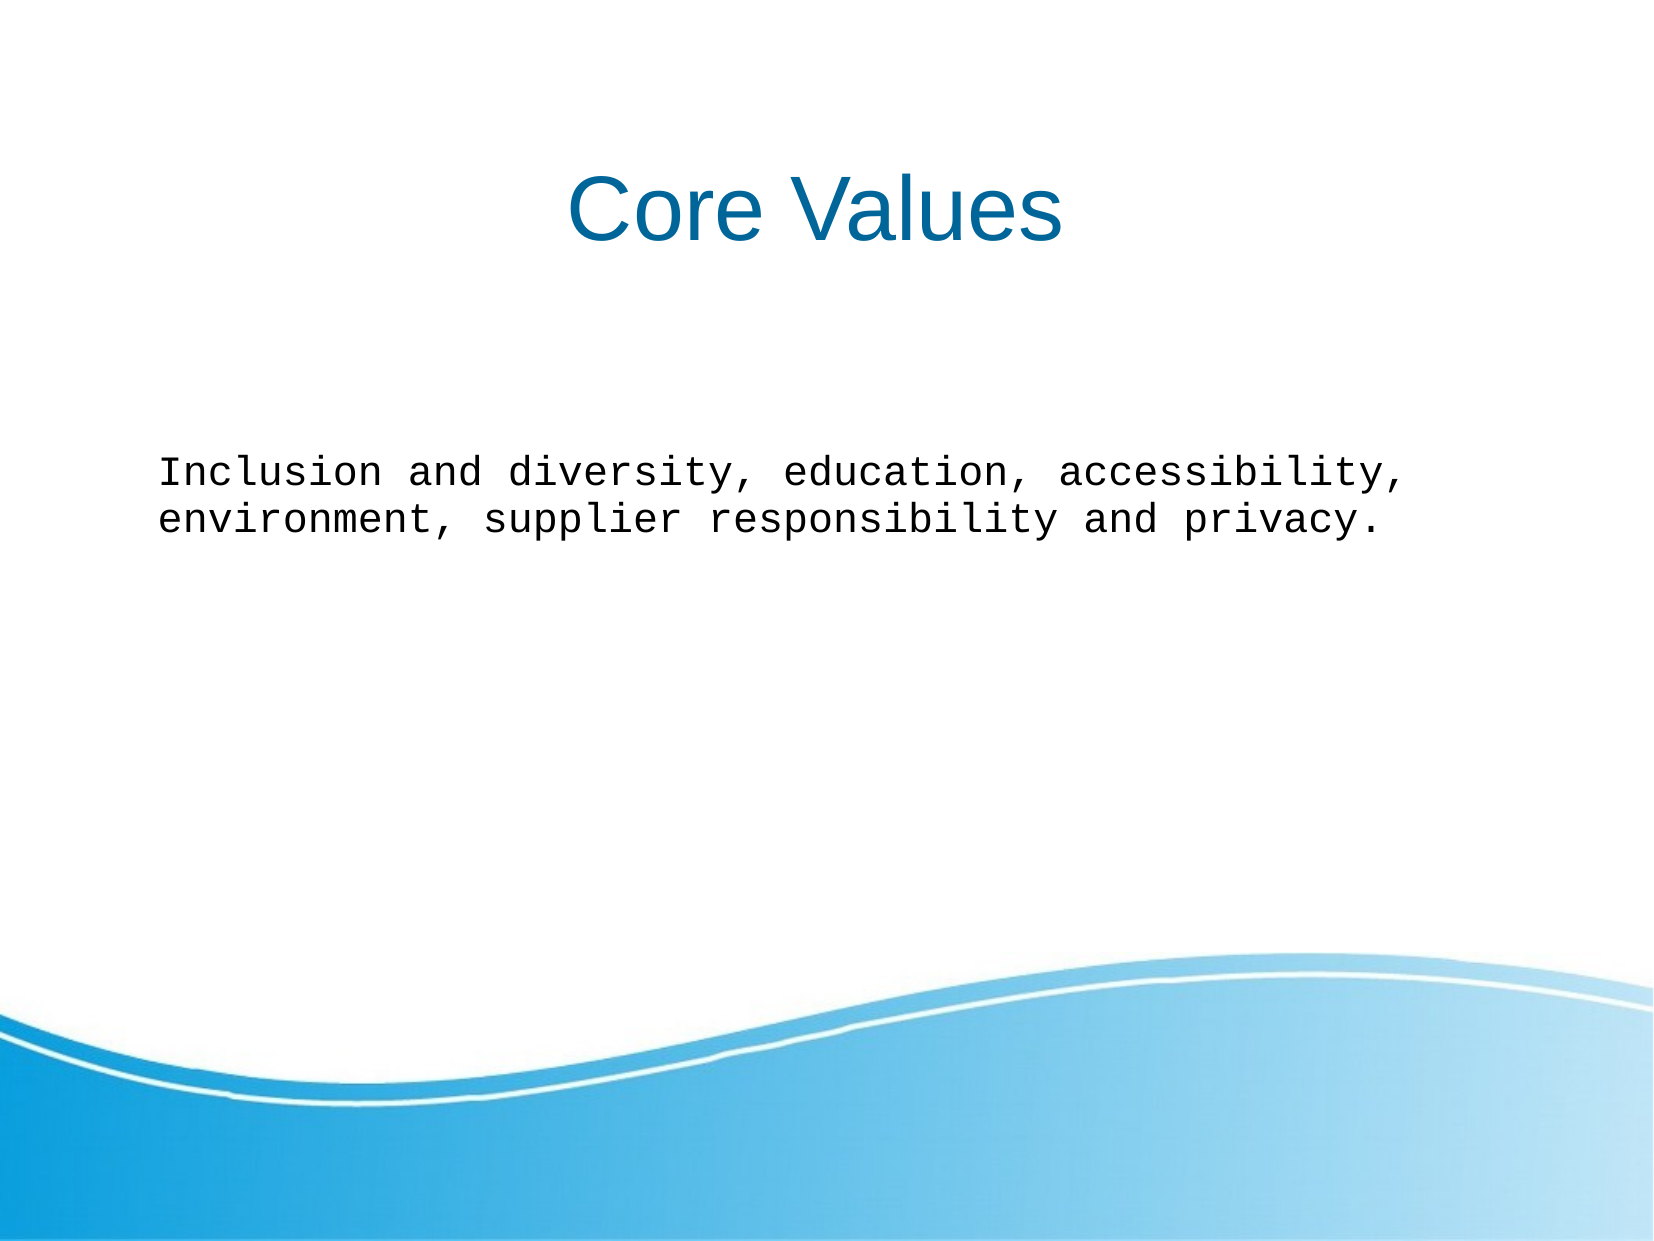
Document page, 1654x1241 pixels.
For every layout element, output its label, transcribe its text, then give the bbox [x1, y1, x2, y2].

picture [0, 952, 1654, 1241]
list Inclusion and diversity, education, accessibility, environment, supplier responsibility and privacy. [157, 450, 1441, 796]
title Core Values [71, 105, 1561, 313]
